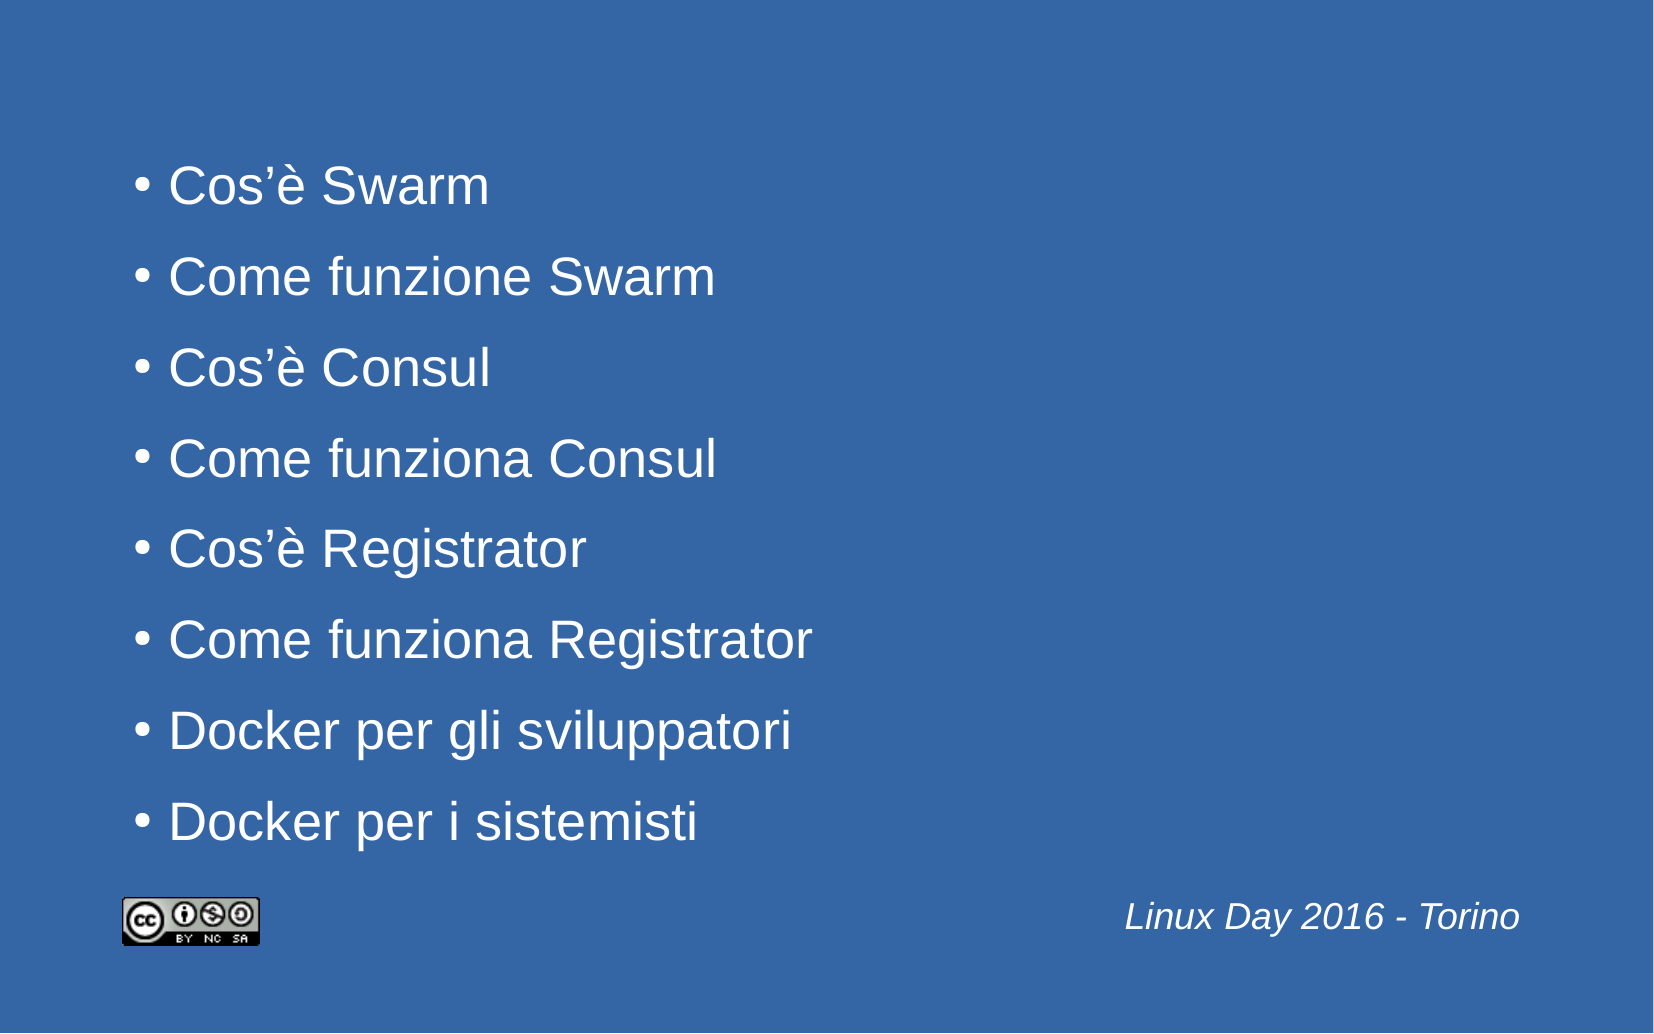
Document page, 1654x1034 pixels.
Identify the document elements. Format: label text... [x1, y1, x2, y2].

text_box Linux Day 2016 - Torino [1109, 887, 1536, 1034]
picture [122, 897, 260, 946]
text_box Cos’è Swarm Come funzione Swarm Cos’è Consul Come funziona Consul Cos’è Registrator Come funziona Registrator Docker per gli sviluppatori Docker per i sistemisti [118, 118, 1536, 829]
